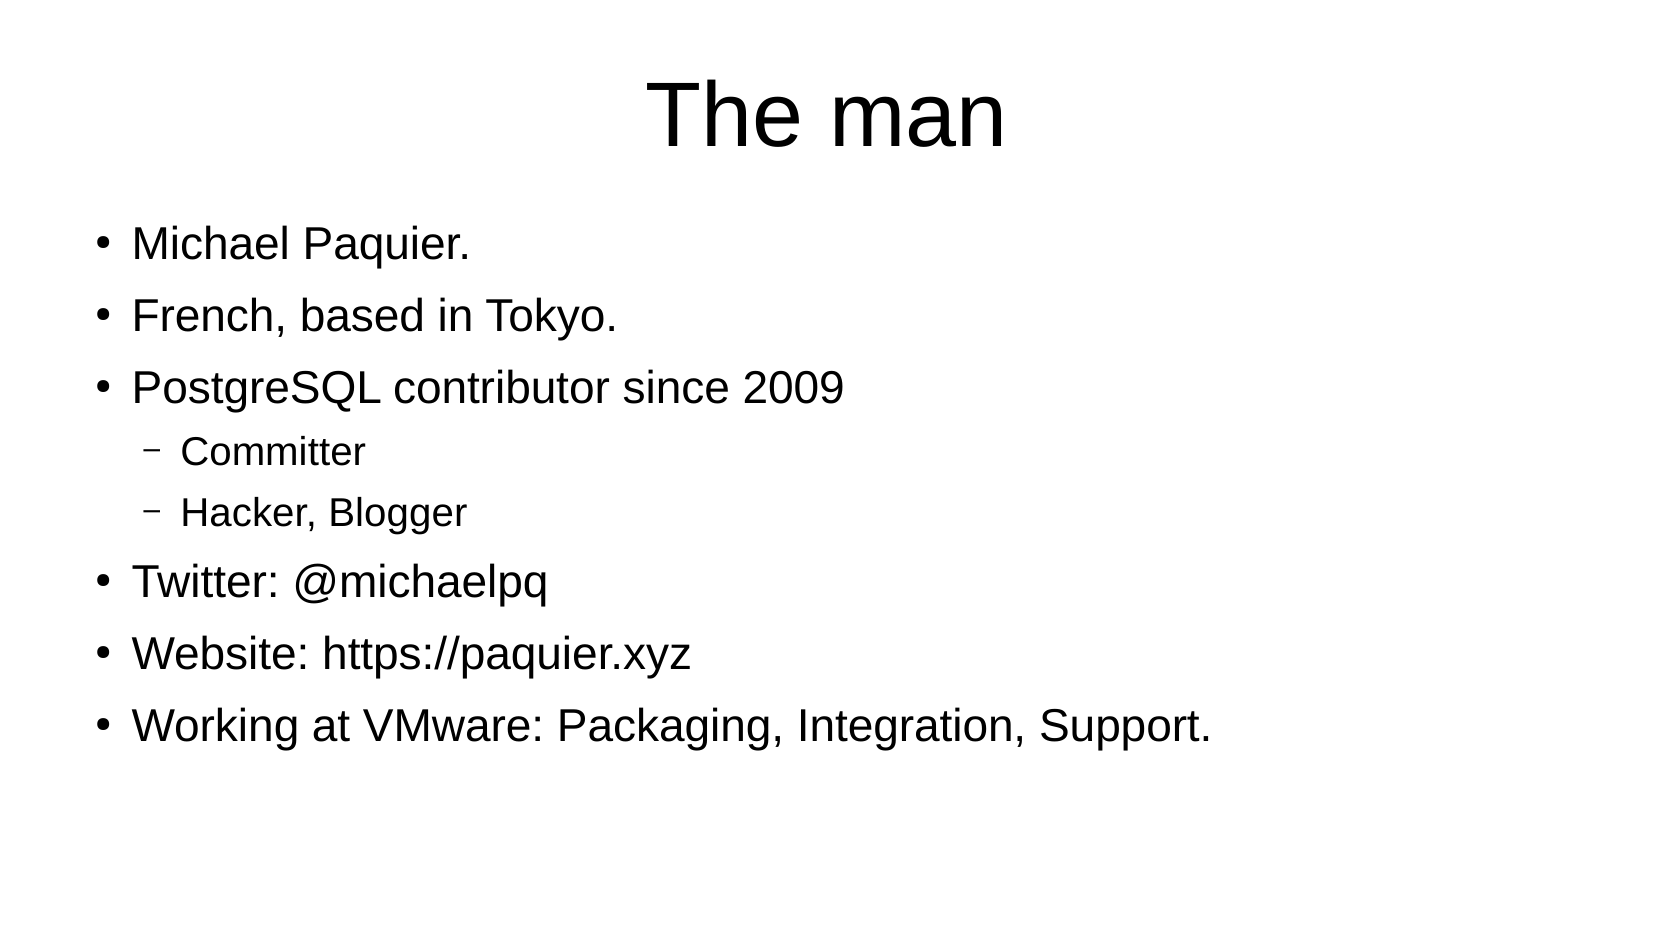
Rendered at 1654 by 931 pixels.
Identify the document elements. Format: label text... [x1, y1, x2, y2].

title The man [82, 37, 1571, 193]
list Michael Paquier. French, based in Tokyo. PostgreSQL contributor since 2009 Committer Hacker, Blogger Twitter: @michaelpq Website: https://paquier.xyz Working at VMware: Packaging, Integration, Support. [82, 217, 1571, 758]
